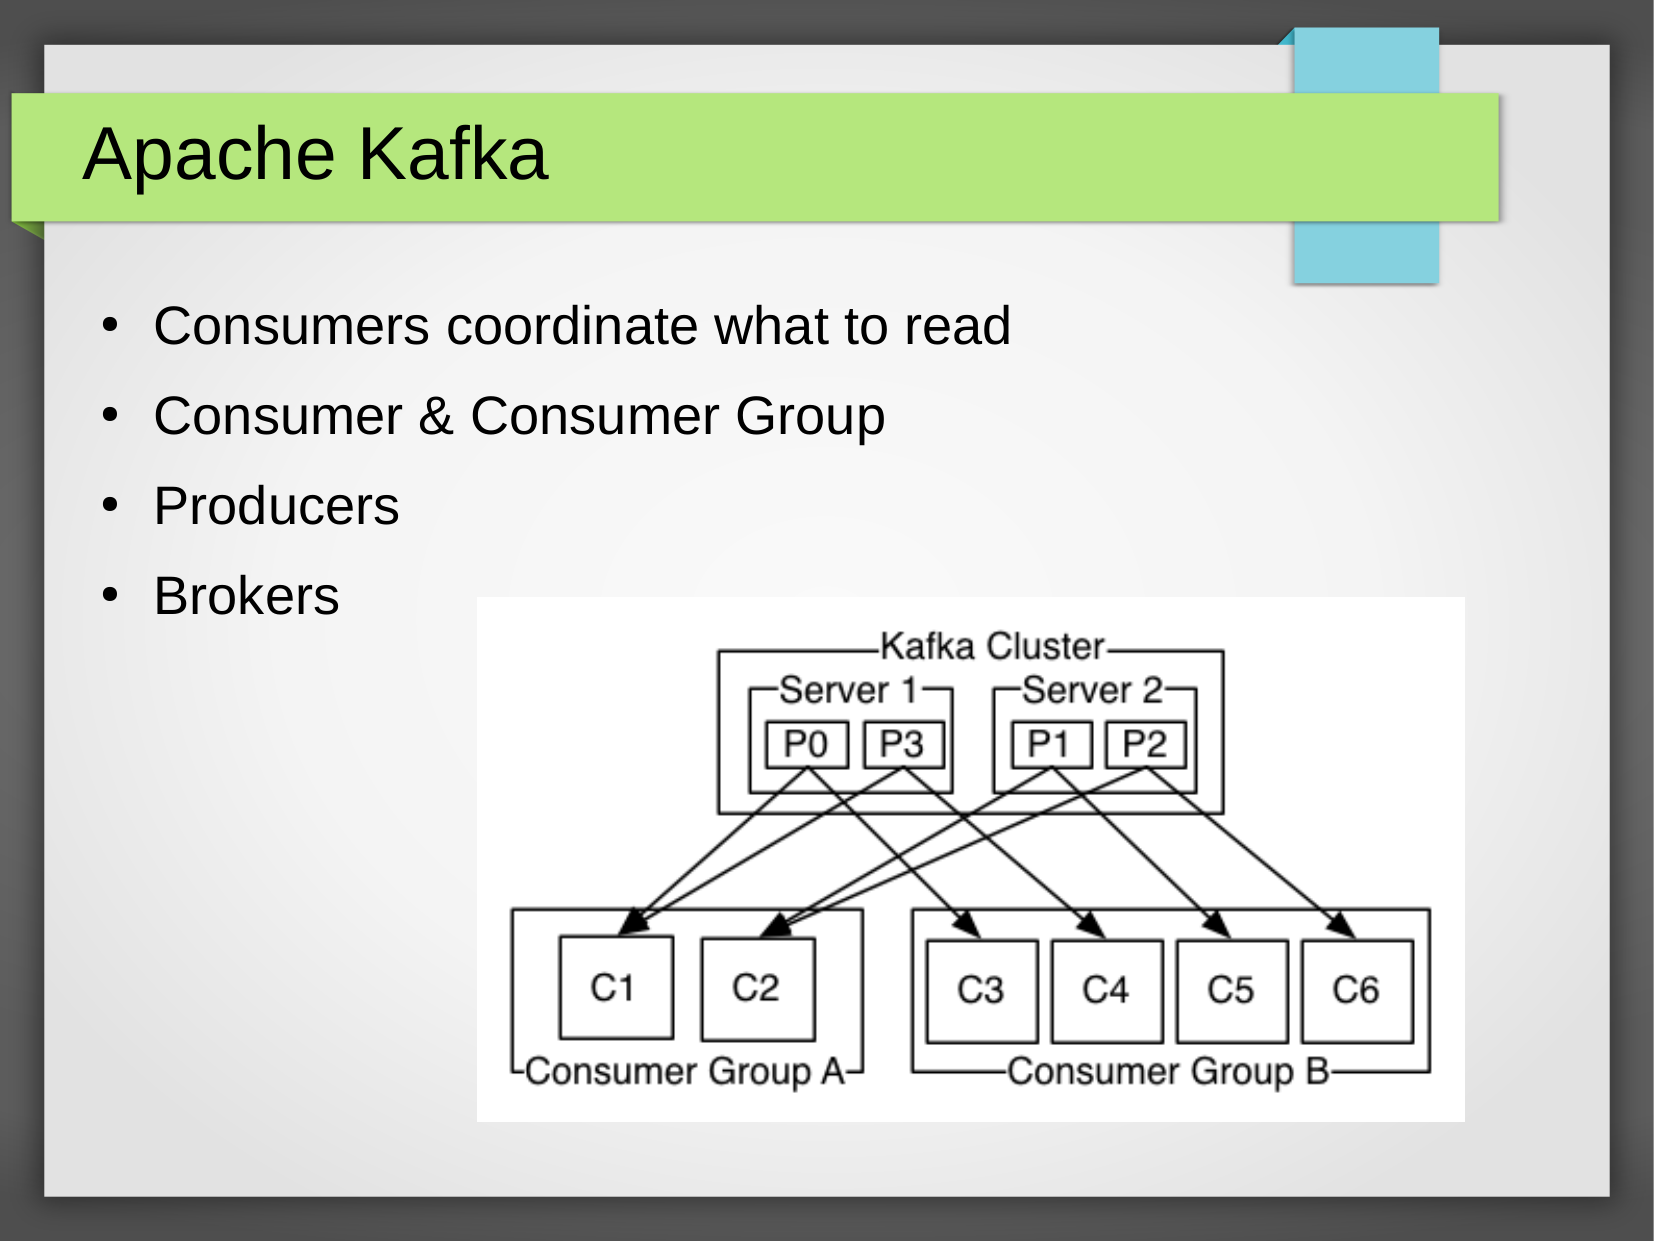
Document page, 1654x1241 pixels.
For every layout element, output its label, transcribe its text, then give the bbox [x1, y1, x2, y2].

list Consumers coordinate what to read Consumer & Consumer Group Producers Brokers [82, 295, 1571, 1015]
title Apache Kafka [82, 94, 1264, 213]
picture [0, 0, 1654, 1241]
